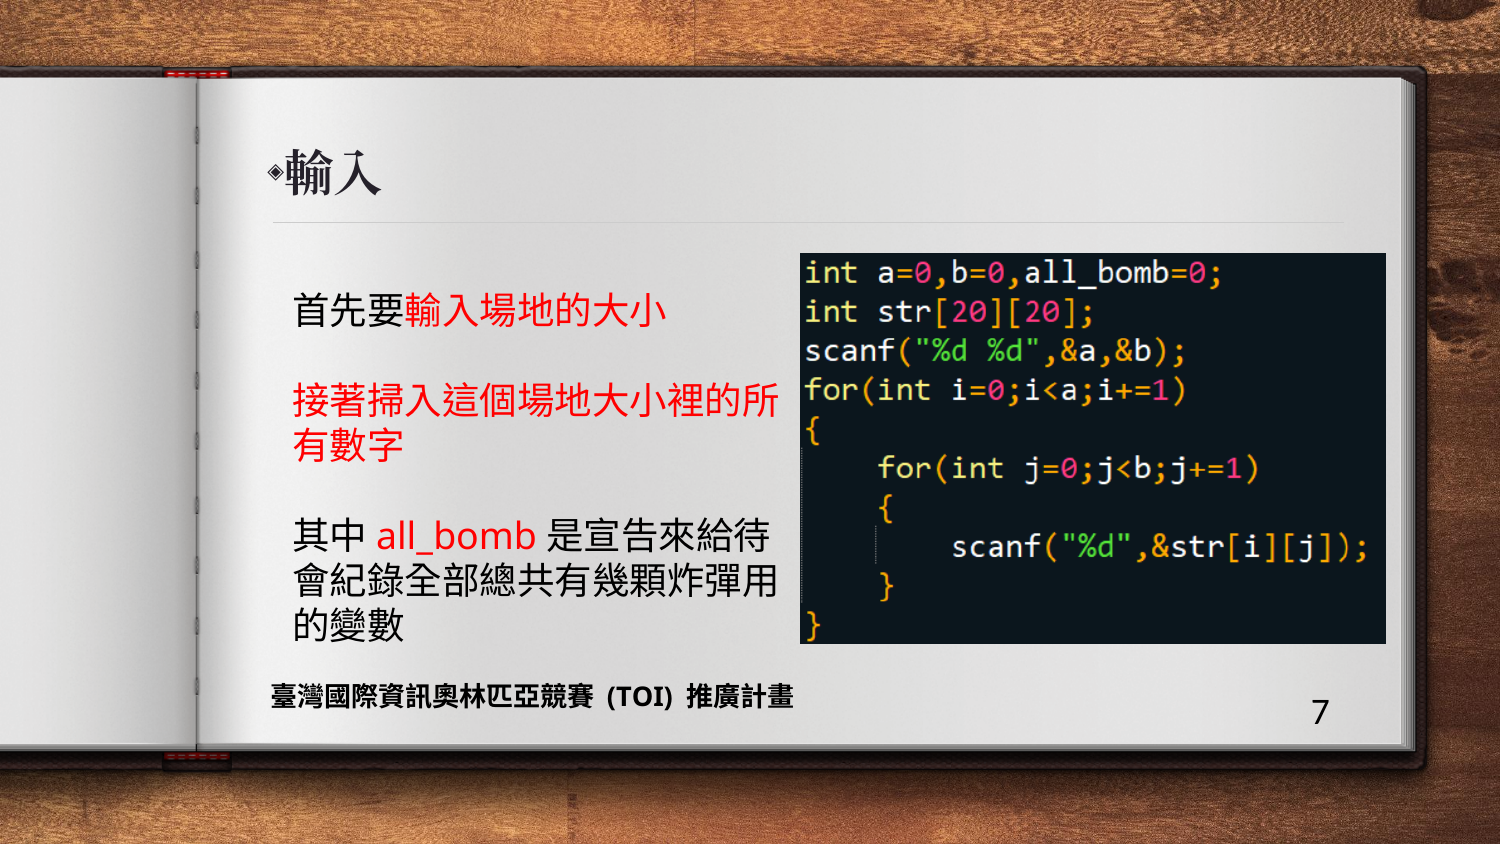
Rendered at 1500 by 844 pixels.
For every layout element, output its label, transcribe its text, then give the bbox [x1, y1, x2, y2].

text_box [1295, 672, 1386, 737]
picture [800, 253, 1386, 644]
list 輸入 [252, 126, 1194, 216]
text_box 首先要輸入場地的大小 接著掃入這個場地大小裡的所有數字 其中all_bomb是宣告來給待會紀錄全部總共有幾顆炸彈用的變數 [277, 279, 801, 659]
